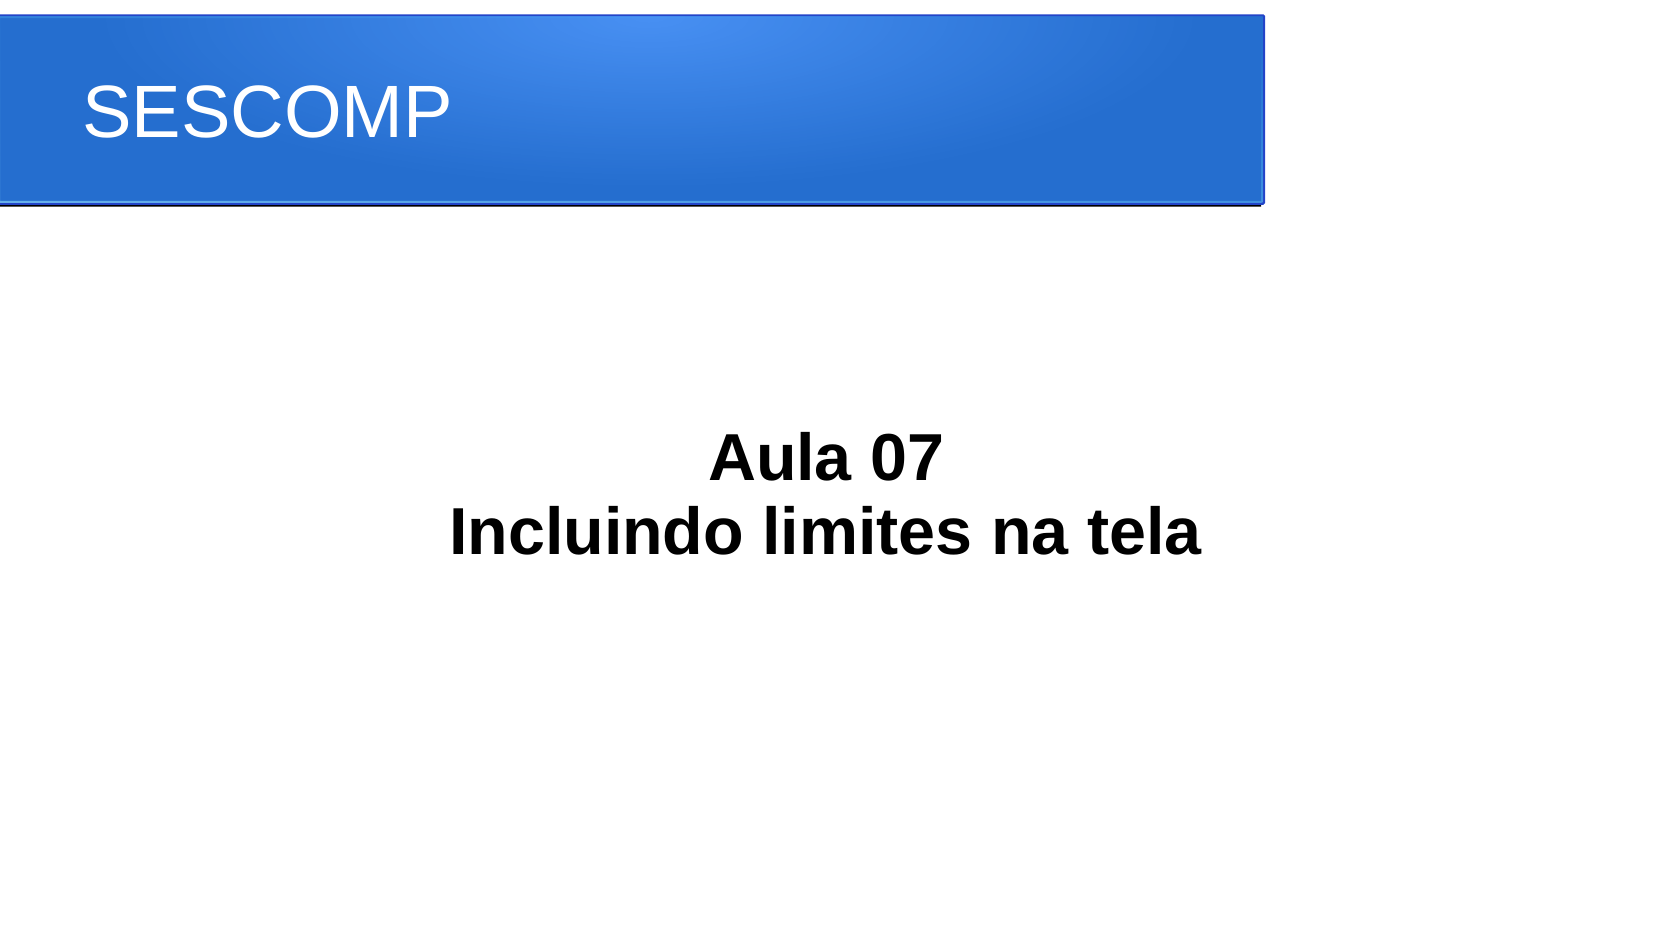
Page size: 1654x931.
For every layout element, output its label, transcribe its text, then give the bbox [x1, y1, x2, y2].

subtitle Aula 07 Incluindo limites na tela [82, 224, 1571, 764]
title SESCOMP [82, 35, 1234, 189]
